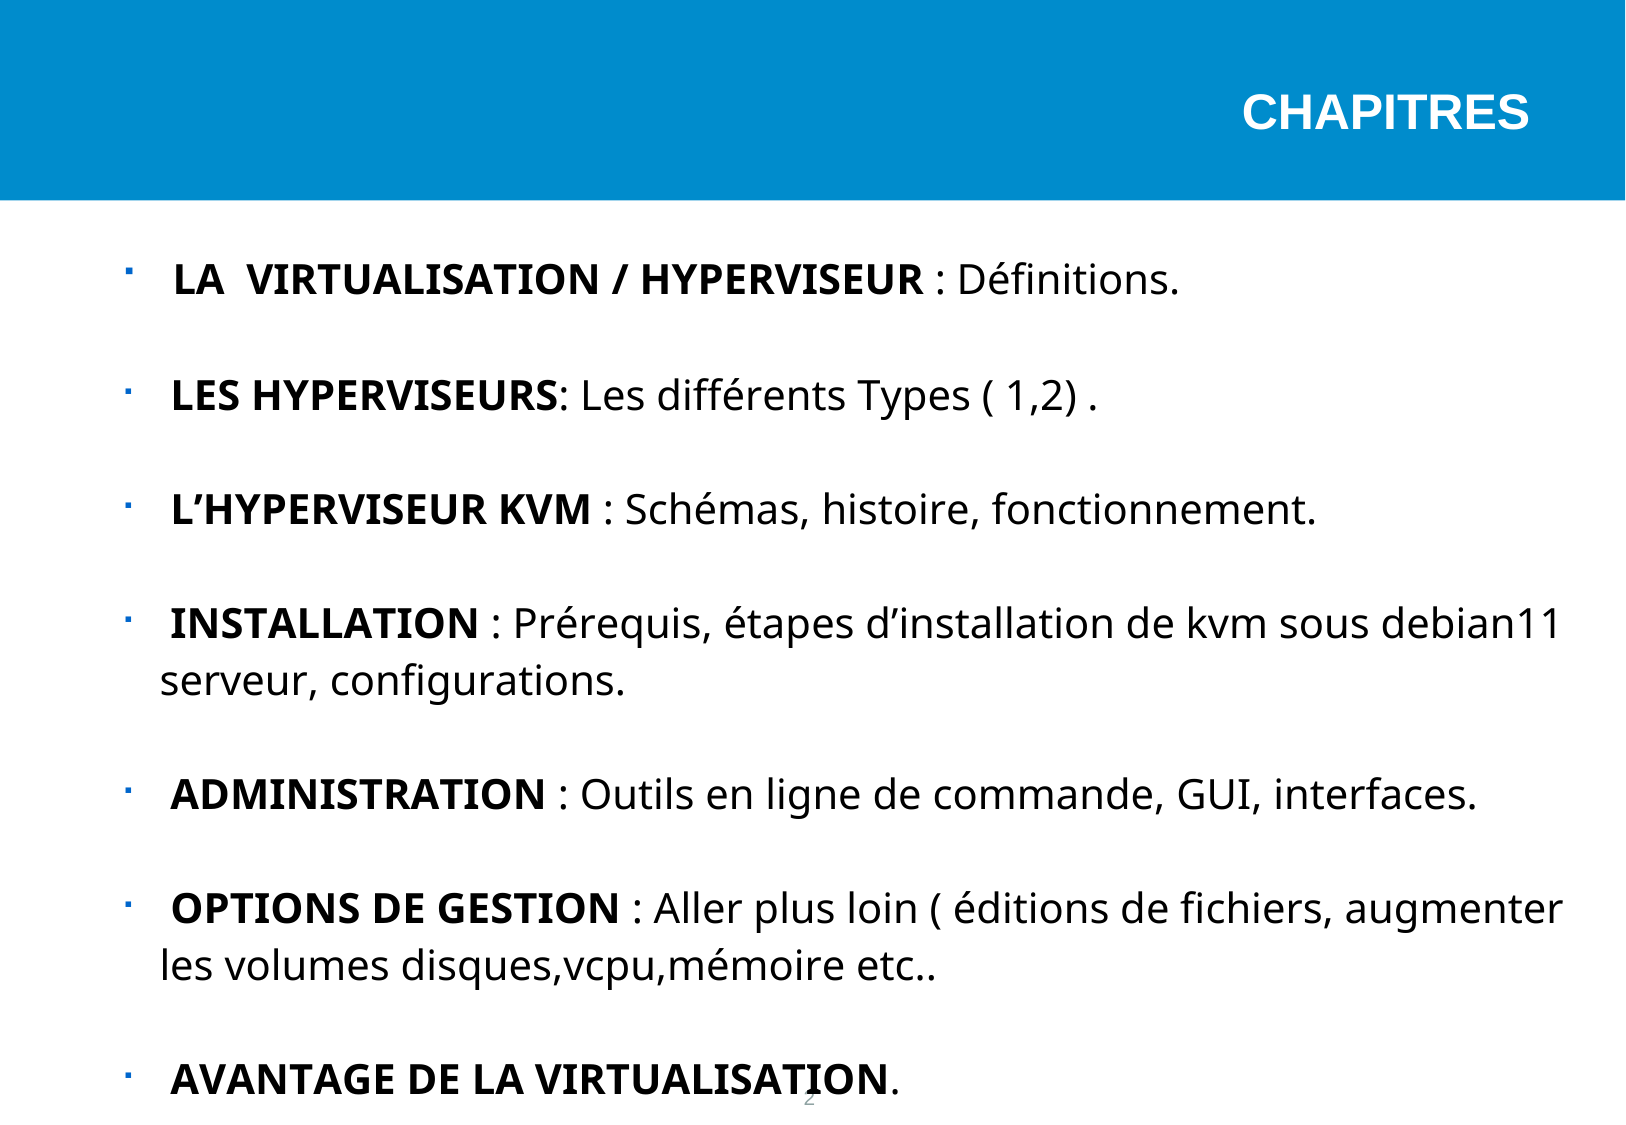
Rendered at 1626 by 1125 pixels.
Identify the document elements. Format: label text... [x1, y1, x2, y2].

list LA VIRTUALISATION / HYPERVISEUR : Définitions. LES HYPERVISEURS: Les différents Types ( 1,2) . L’HYPERVISEUR KVM : Schémas, histoire, fonctionnement. INSTALLATION : Prérequis, étapes d’installation de kvm sous debian11 serveur, configurations. ADMINISTRATION : Outils en ligne de commande, GUI, interfaces. OPTIONS DE GESTION : Aller plus loin ( éditions de fichiers, augmenter les volumes disques,vcpu,mémoire etc.. AVANTAGE DE LA VIRTUALISATION. VIRTUALISATION VS CONTENEURISATION. [121, 240, 1572, 1075]
title CHAPITRES [121, 37, 1573, 188]
